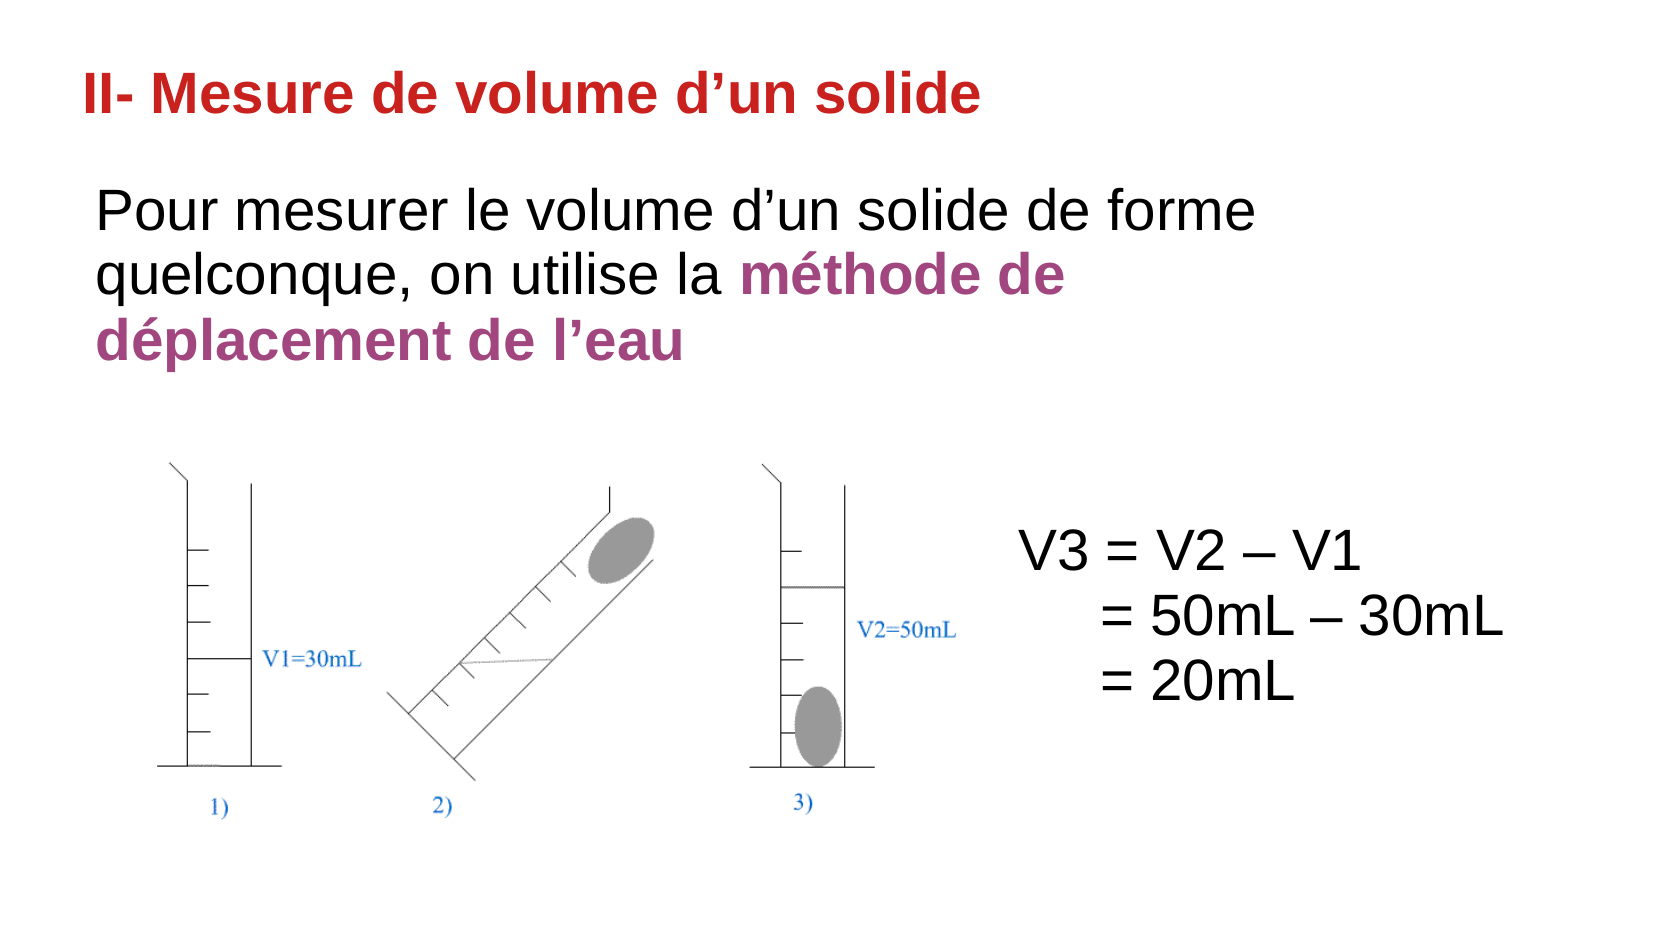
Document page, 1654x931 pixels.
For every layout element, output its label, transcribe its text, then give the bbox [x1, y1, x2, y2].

picture [75, 400, 988, 857]
text_box Pour mesurer le volume d’un solide de forme quelconque, on utilise la méthode de déplacement de l’eau [80, 169, 1400, 380]
title II- Mesure de volume d’un solide [82, 37, 1571, 151]
text_box V3 = V2 – V1 = 50mL – 30mL = 20mL [1003, 510, 1520, 721]
